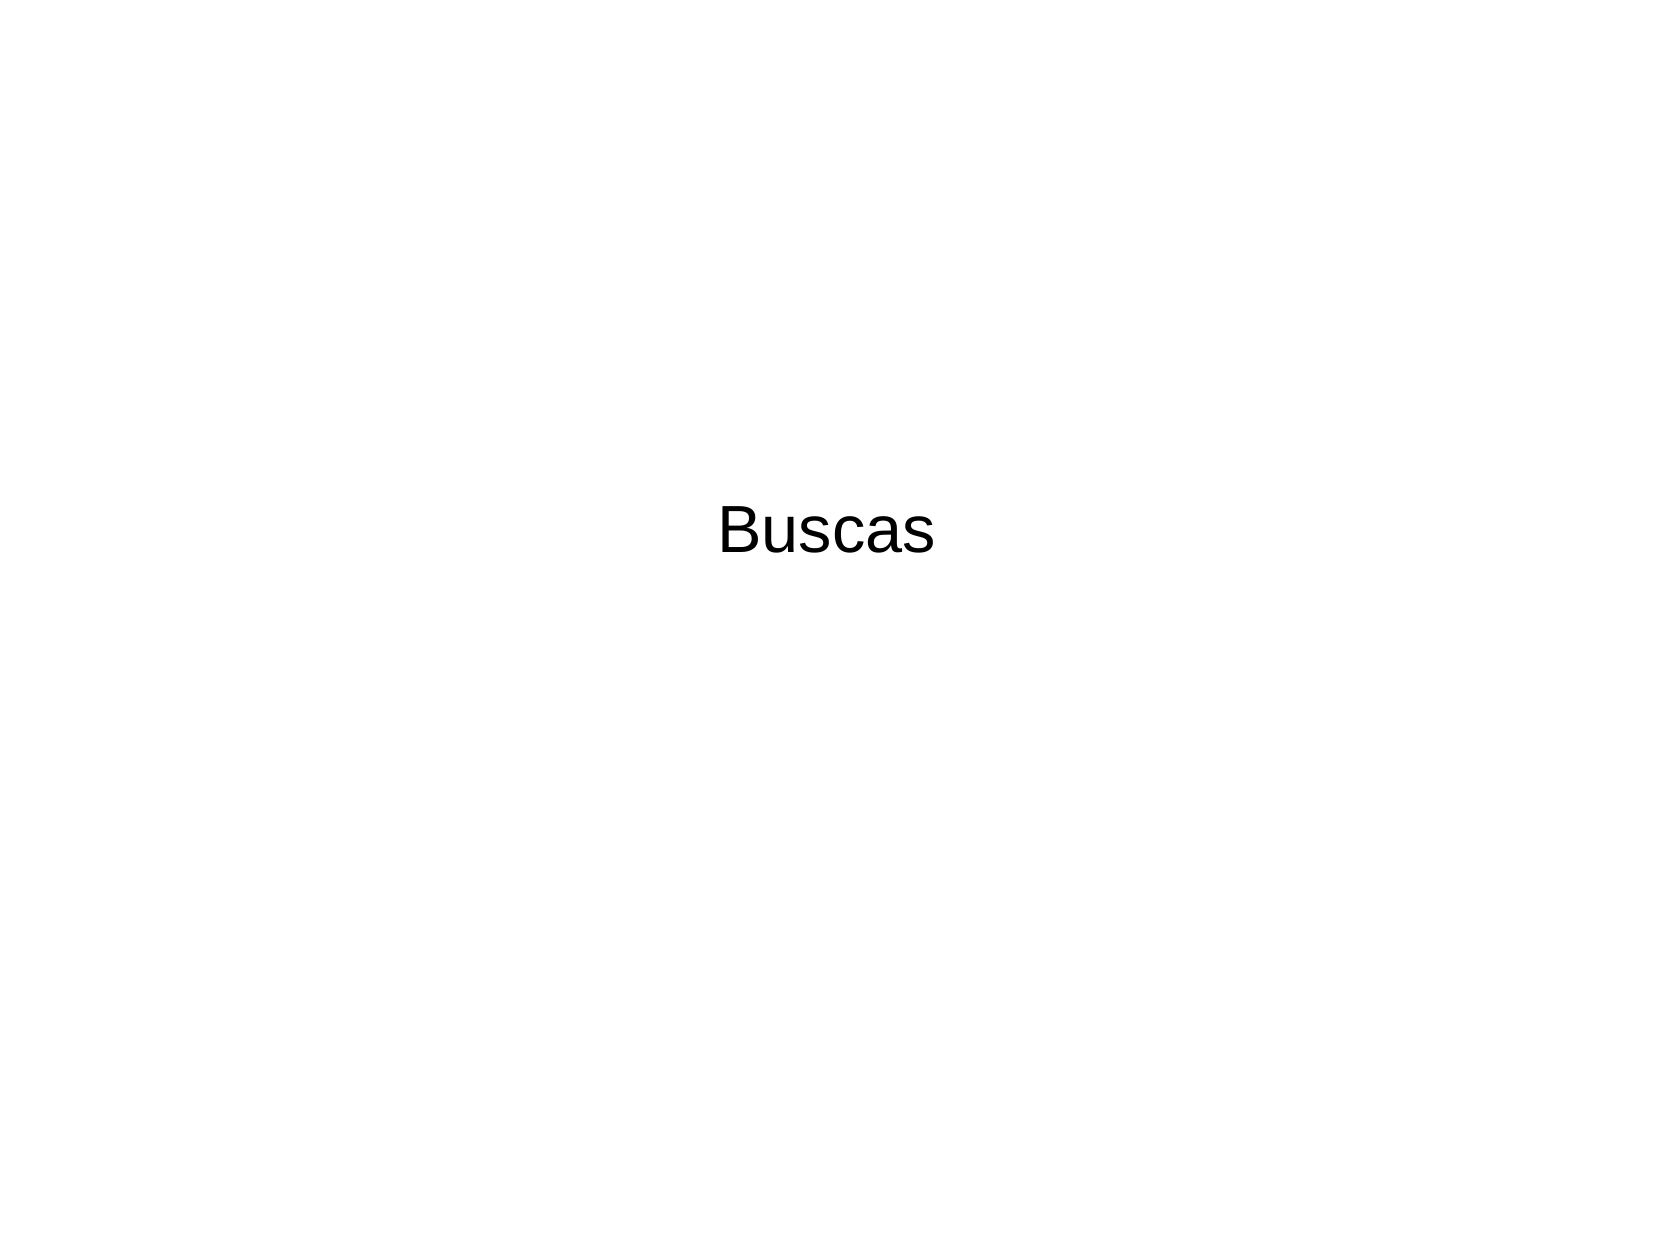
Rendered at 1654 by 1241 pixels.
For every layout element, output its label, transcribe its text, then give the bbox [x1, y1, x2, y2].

subtitle Buscas [82, 49, 1571, 1010]
